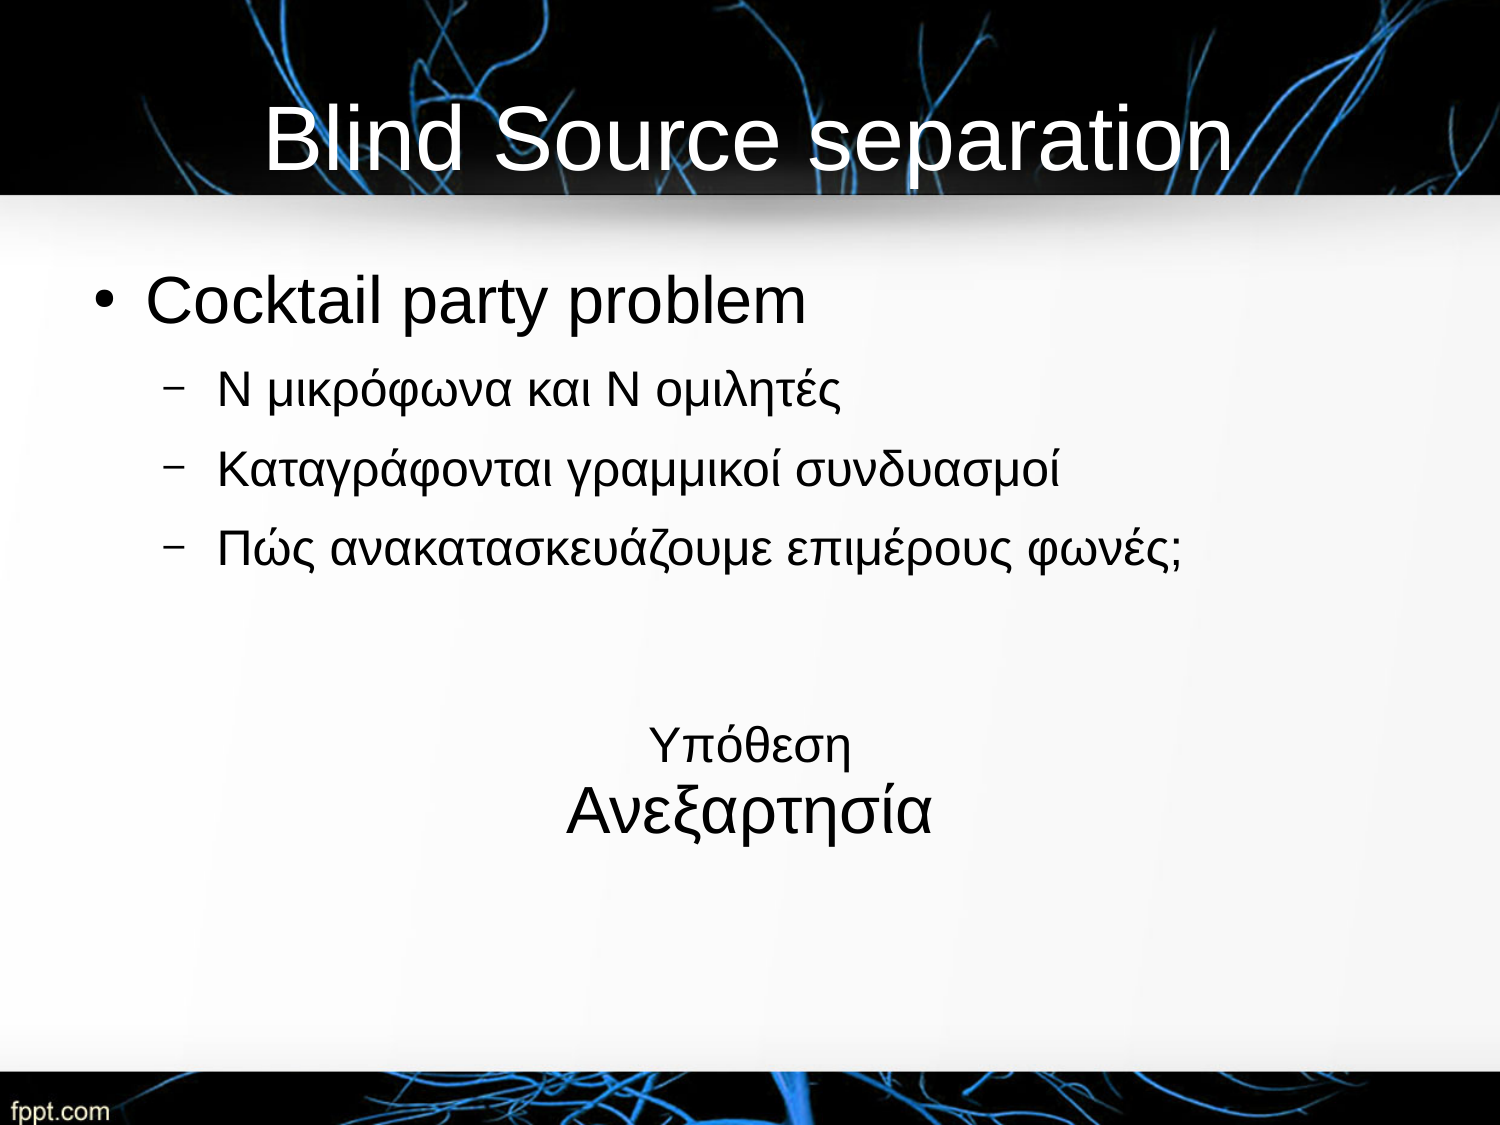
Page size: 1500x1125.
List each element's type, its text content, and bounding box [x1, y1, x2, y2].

title Blind Source separation [75, 45, 1425, 233]
list Cocktail party problem N μικρόφωνα και N ομιλητές Καταγράφονται γραμμικοί συνδυασμοί Πώς ανακατασκευάζουμε επιμέρους φωνές; [75, 263, 1425, 613]
picture [0, 0, 1500, 1125]
list Υπόθεση Ανεξαρτησία [563, 716, 938, 885]
